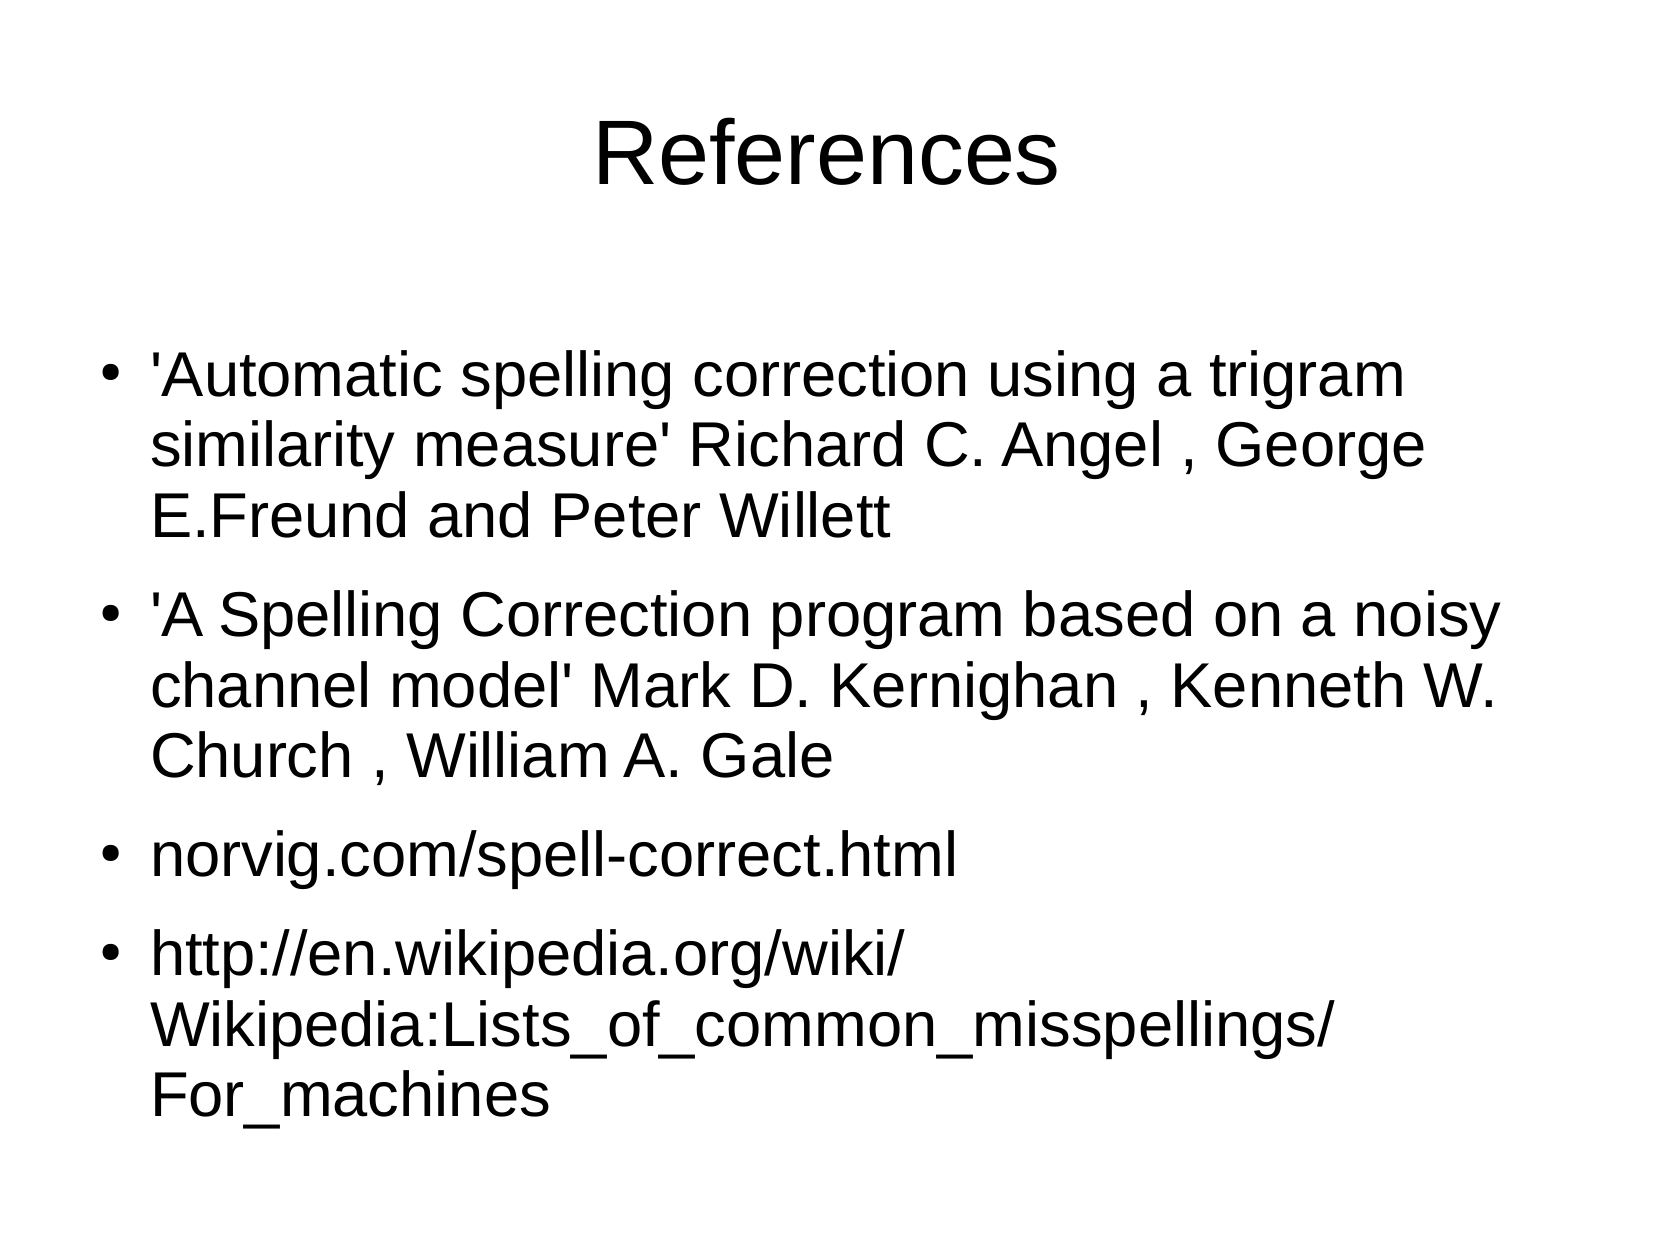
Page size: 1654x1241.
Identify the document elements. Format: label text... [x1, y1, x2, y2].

list 'Automatic spelling correction using a trigram similarity measure' Richard C. Angel , George E.Freund and Peter Willett 'A Spelling Correction program based on a noisy channel model' Mark D. Kernighan , Kenneth W. Church , William A. Gale norvig.com/spell-correct.html http://en.wikipedia.org/wiki/Wikipedia:Lists_of_common_misspellings/For_machines [82, 240, 1538, 1135]
title References [82, 49, 1571, 257]
